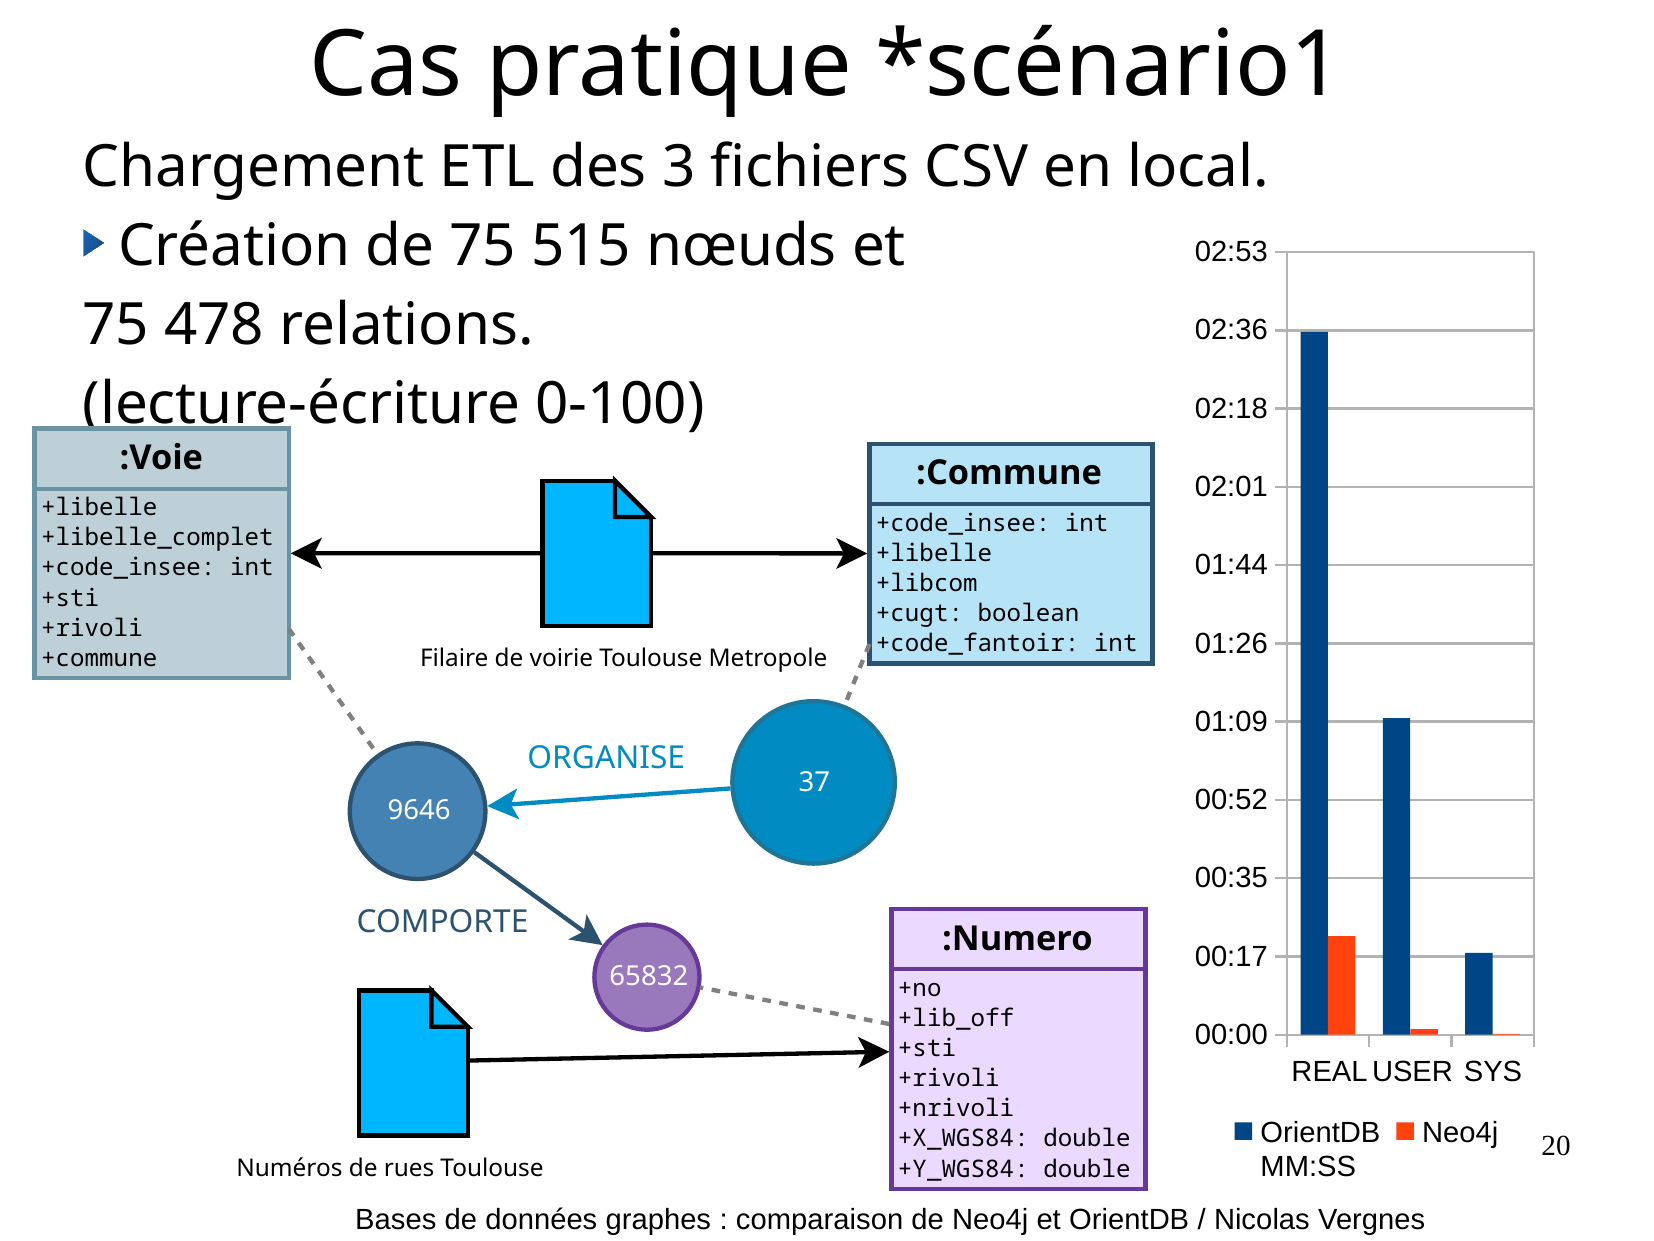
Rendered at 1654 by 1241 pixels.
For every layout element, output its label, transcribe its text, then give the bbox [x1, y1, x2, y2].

subtitle Chargement ETL des 3 fichiers CSV en local. Création de 75 515 nœuds et 75 478 relations. (lecture-écriture 0-100) [82, 124, 1571, 1004]
picture [1187, 215, 1542, 1205]
picture [18, 425, 1170, 1193]
title Cas pratique *scénario1 [82, 6, 1571, 114]
text_box Bases de données graphes : comparaison de Neo4j et OrientDB / Nicolas Vergnes [340, 1195, 1444, 1241]
